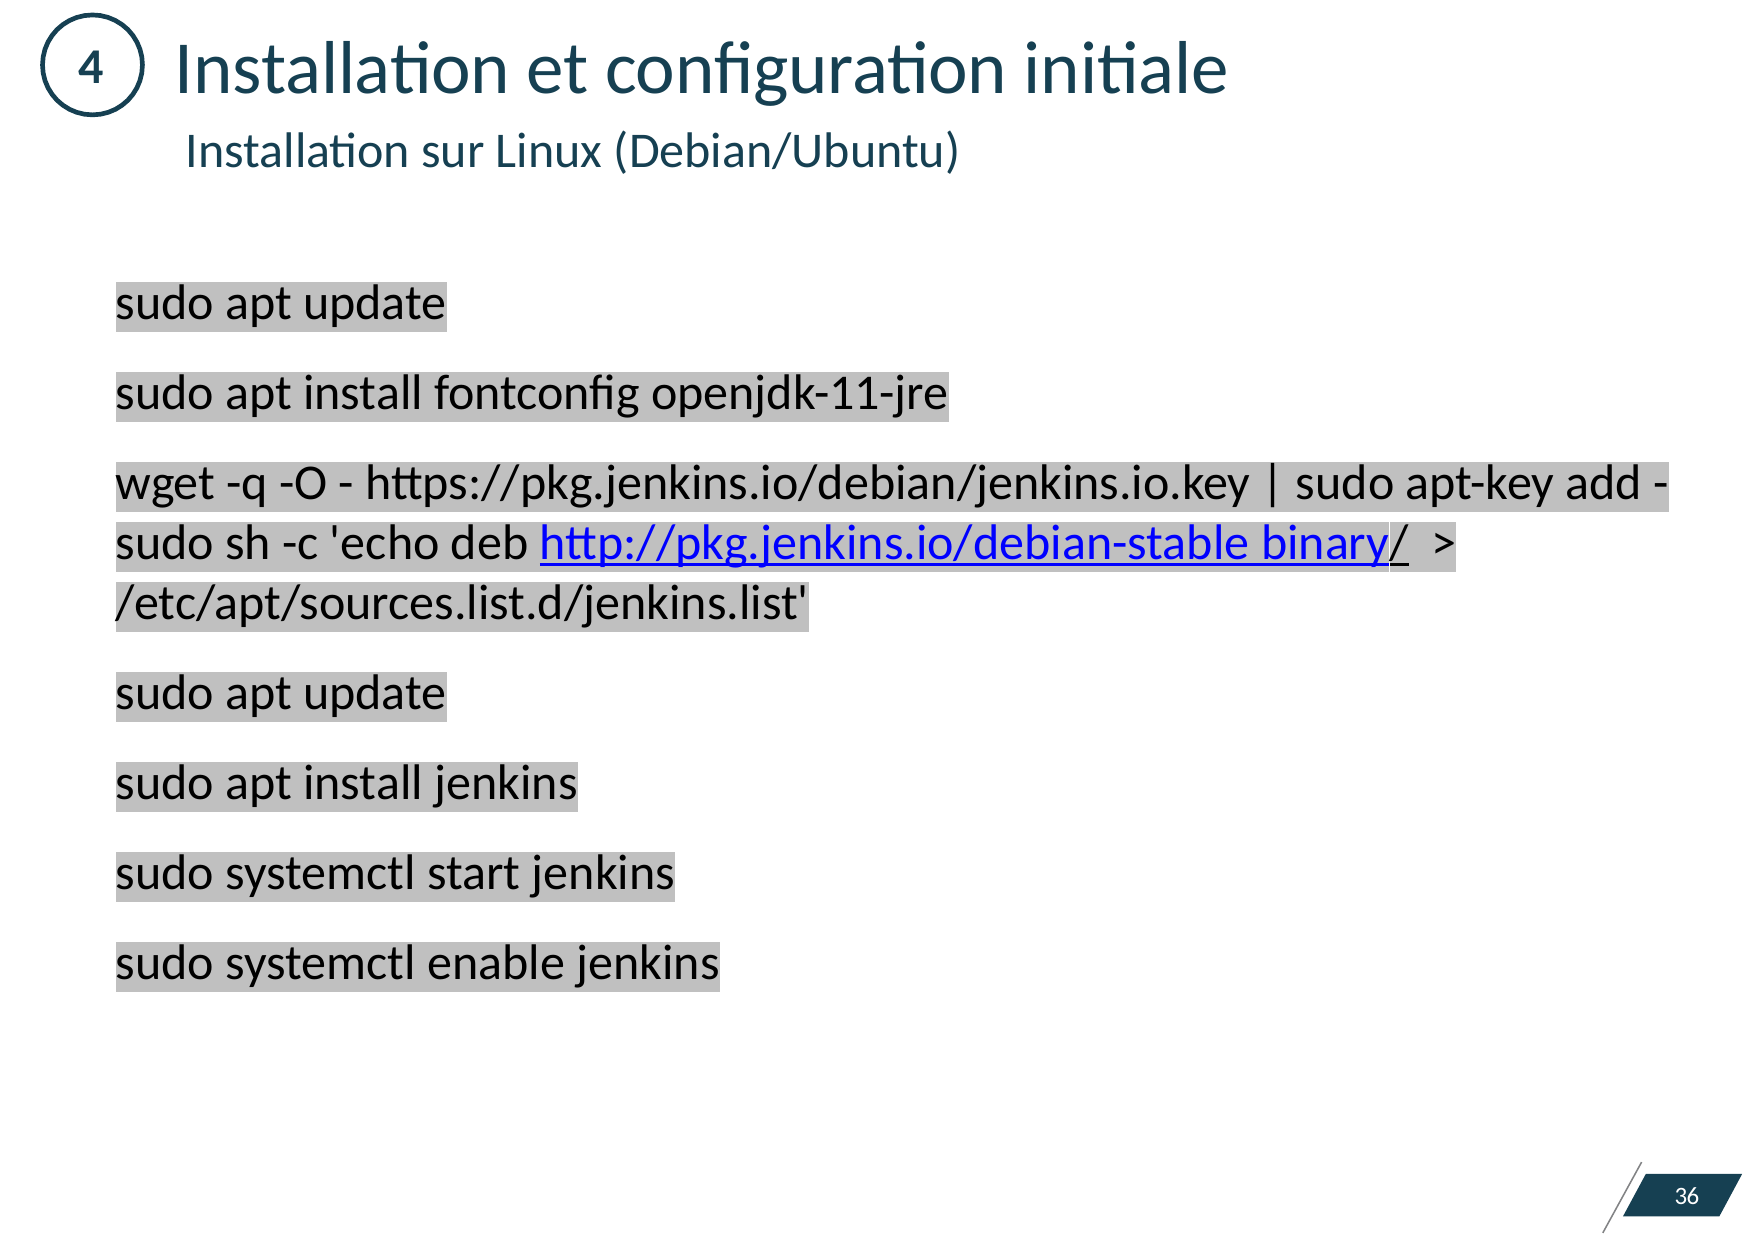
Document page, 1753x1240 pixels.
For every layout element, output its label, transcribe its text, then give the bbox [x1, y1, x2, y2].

text_box sudo apt update sudo apt install fontconfig openjdk-11-jre wget -q -O - https://pkg.jenkins.io/debian/jenkins.io.key | sudo apt-key add - sudo sh -c 'echo deb http://pkg.jenkins.io/debian-stable binary/ > /etc/apt/sources.list.d/jenkins.list' sudo apt update sudo apt install jenkins sudo systemctl start jenkins sudo systemctl enable jenkins [100, 232, 1727, 998]
text_box Installation sur Linux (Debian/Ubuntu) [170, 110, 1127, 186]
slide_number <number> [1661, 1177, 1718, 1240]
text_box 4 [76, 31, 109, 94]
title Installation et configuration initiale [172, 16, 1580, 226]
